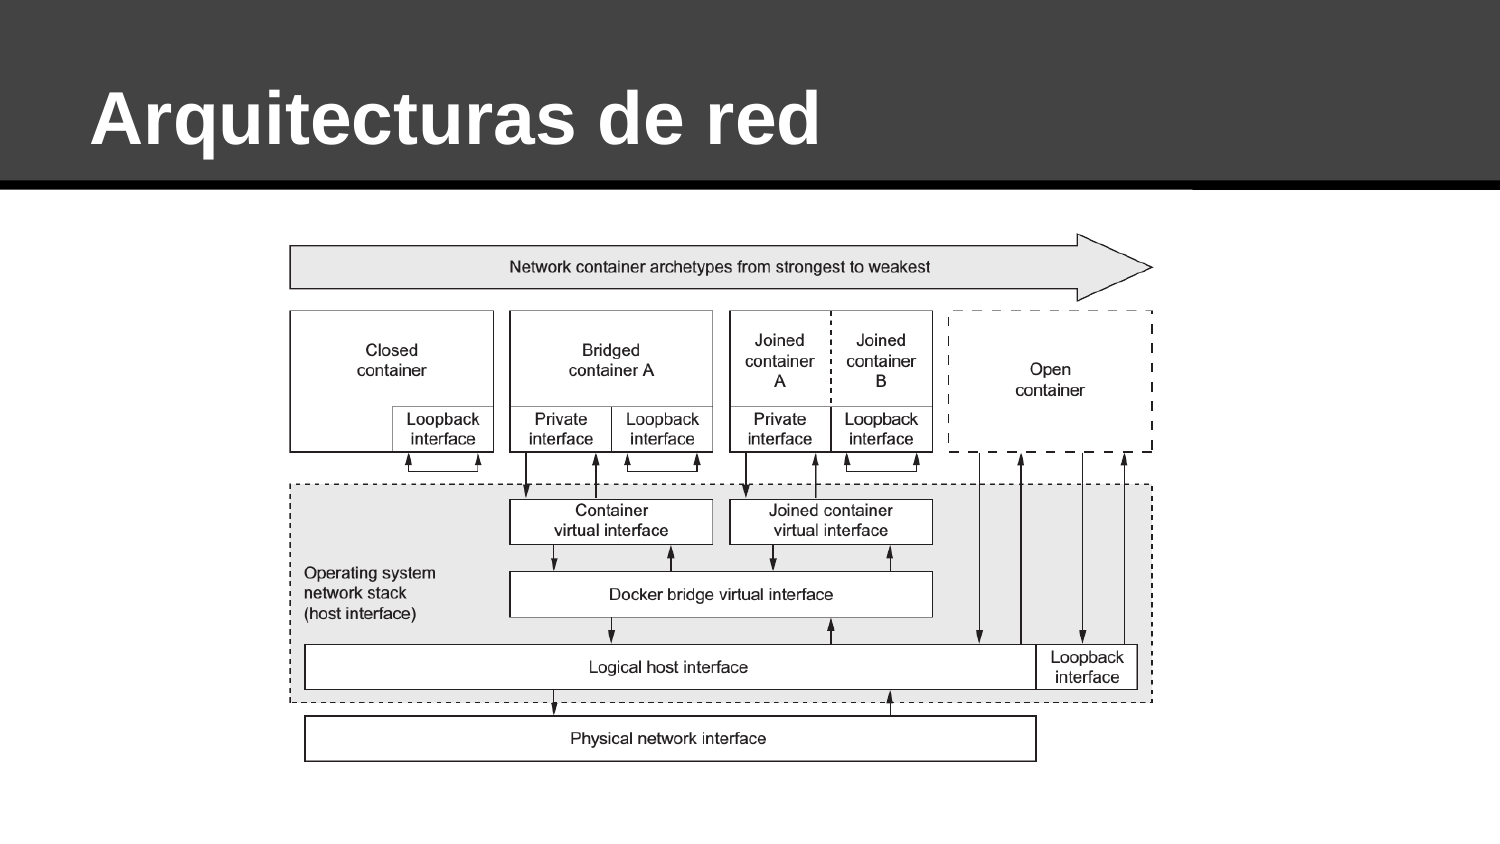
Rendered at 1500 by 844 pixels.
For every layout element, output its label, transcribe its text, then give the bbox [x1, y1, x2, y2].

picture [270, 215, 1174, 781]
text_box Arquitecturas de red [75, 33, 1425, 175]
